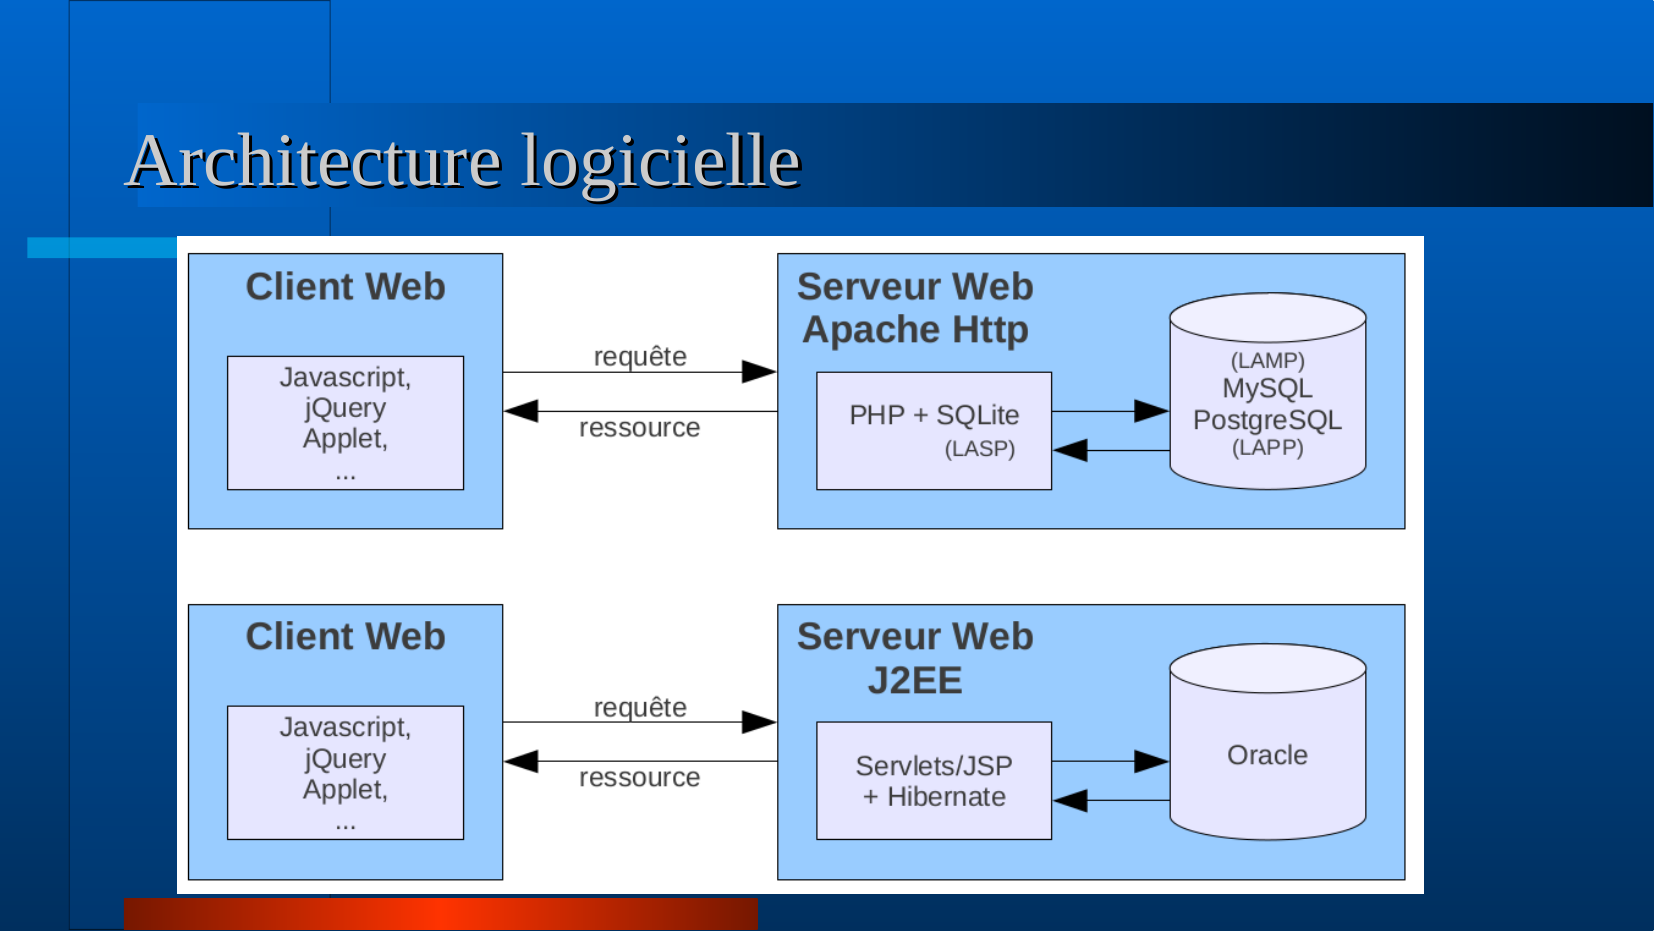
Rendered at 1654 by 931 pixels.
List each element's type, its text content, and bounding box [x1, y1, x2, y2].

picture [177, 236, 1424, 894]
title Architecture logicielle [123, 62, 1530, 258]
